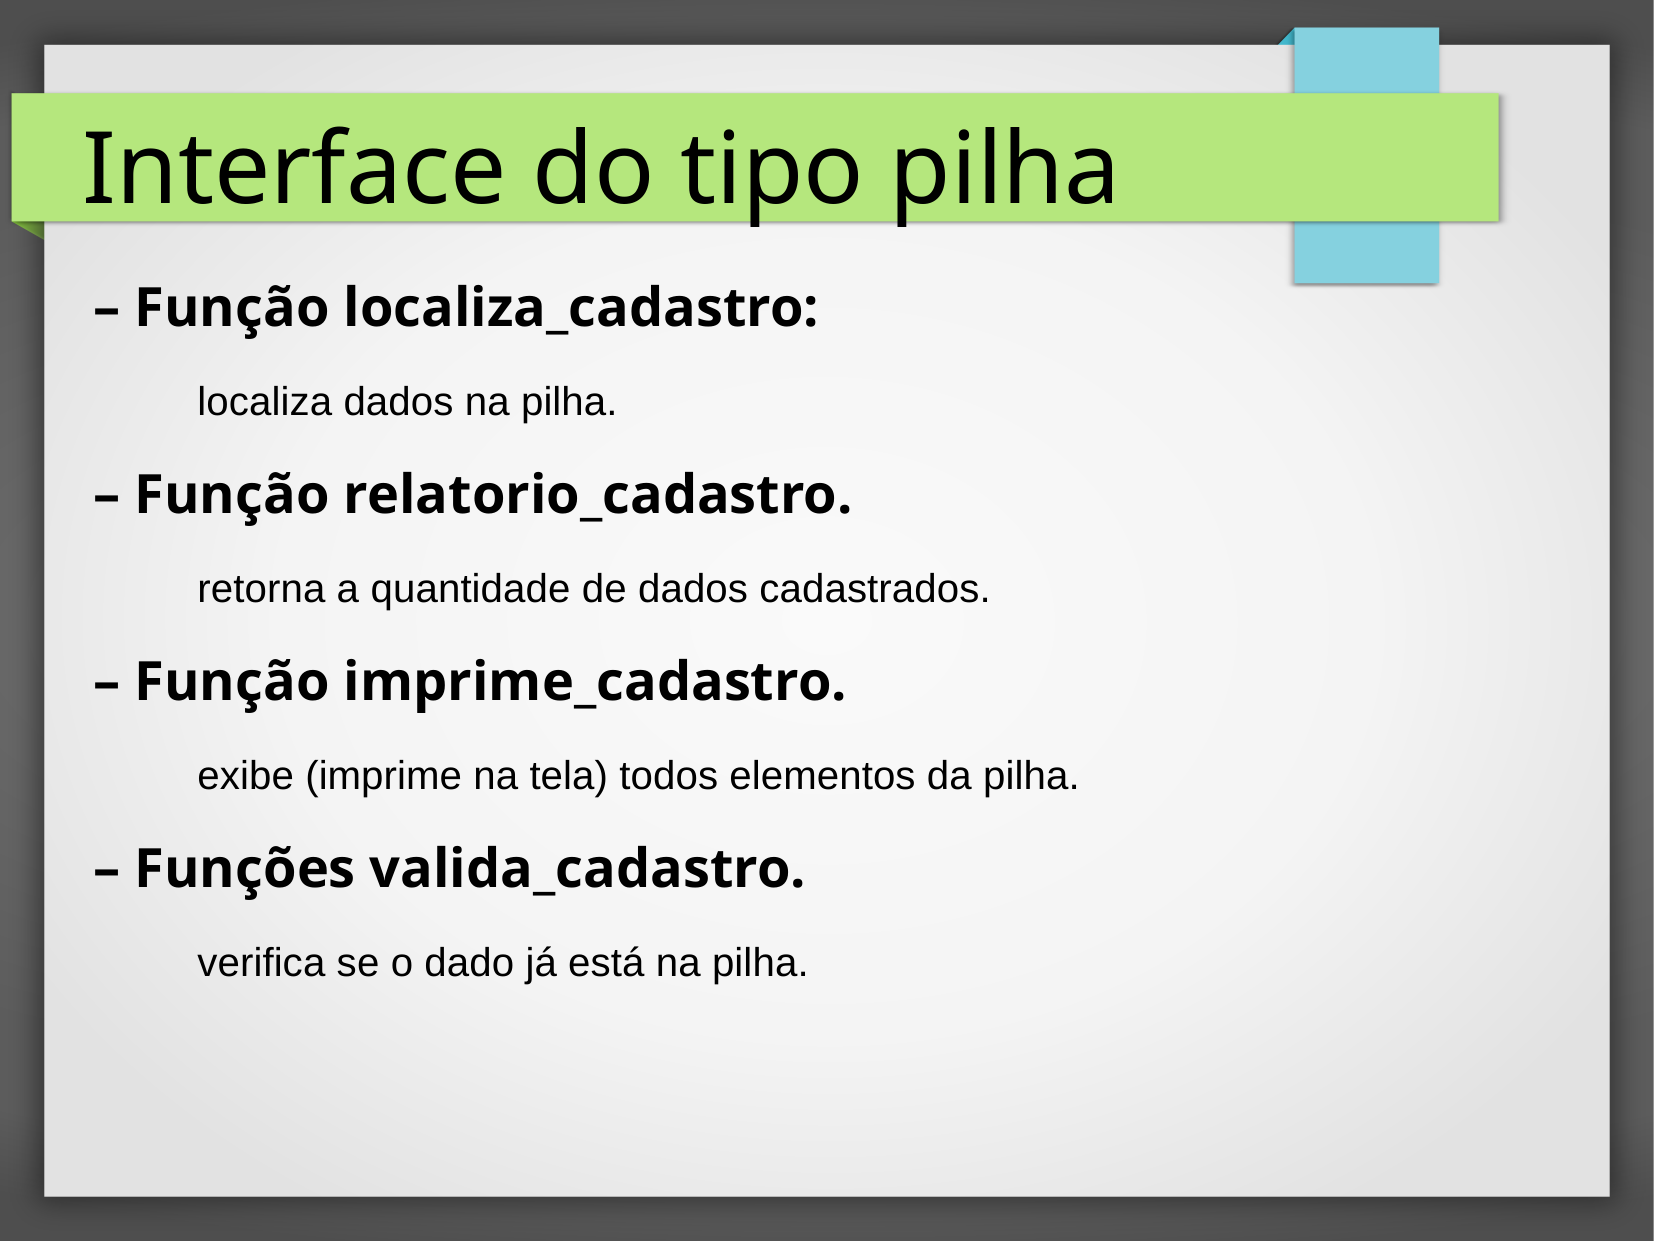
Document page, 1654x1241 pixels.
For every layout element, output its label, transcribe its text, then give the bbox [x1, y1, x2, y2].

list – Função localiza_cadastro: localiza dados na pilha. – Função relatorio_cadastro. retorna a quantidade de dados cadastrados. – Função imprime_cadastro. exibe (imprime na tela) todos elementos da pilha. – Funções valida_cadastro. verifica se o dado já está na pilha. [75, 260, 1564, 1211]
title Interface do tipo pilha [82, 49, 1571, 257]
picture [0, 0, 1654, 1241]
